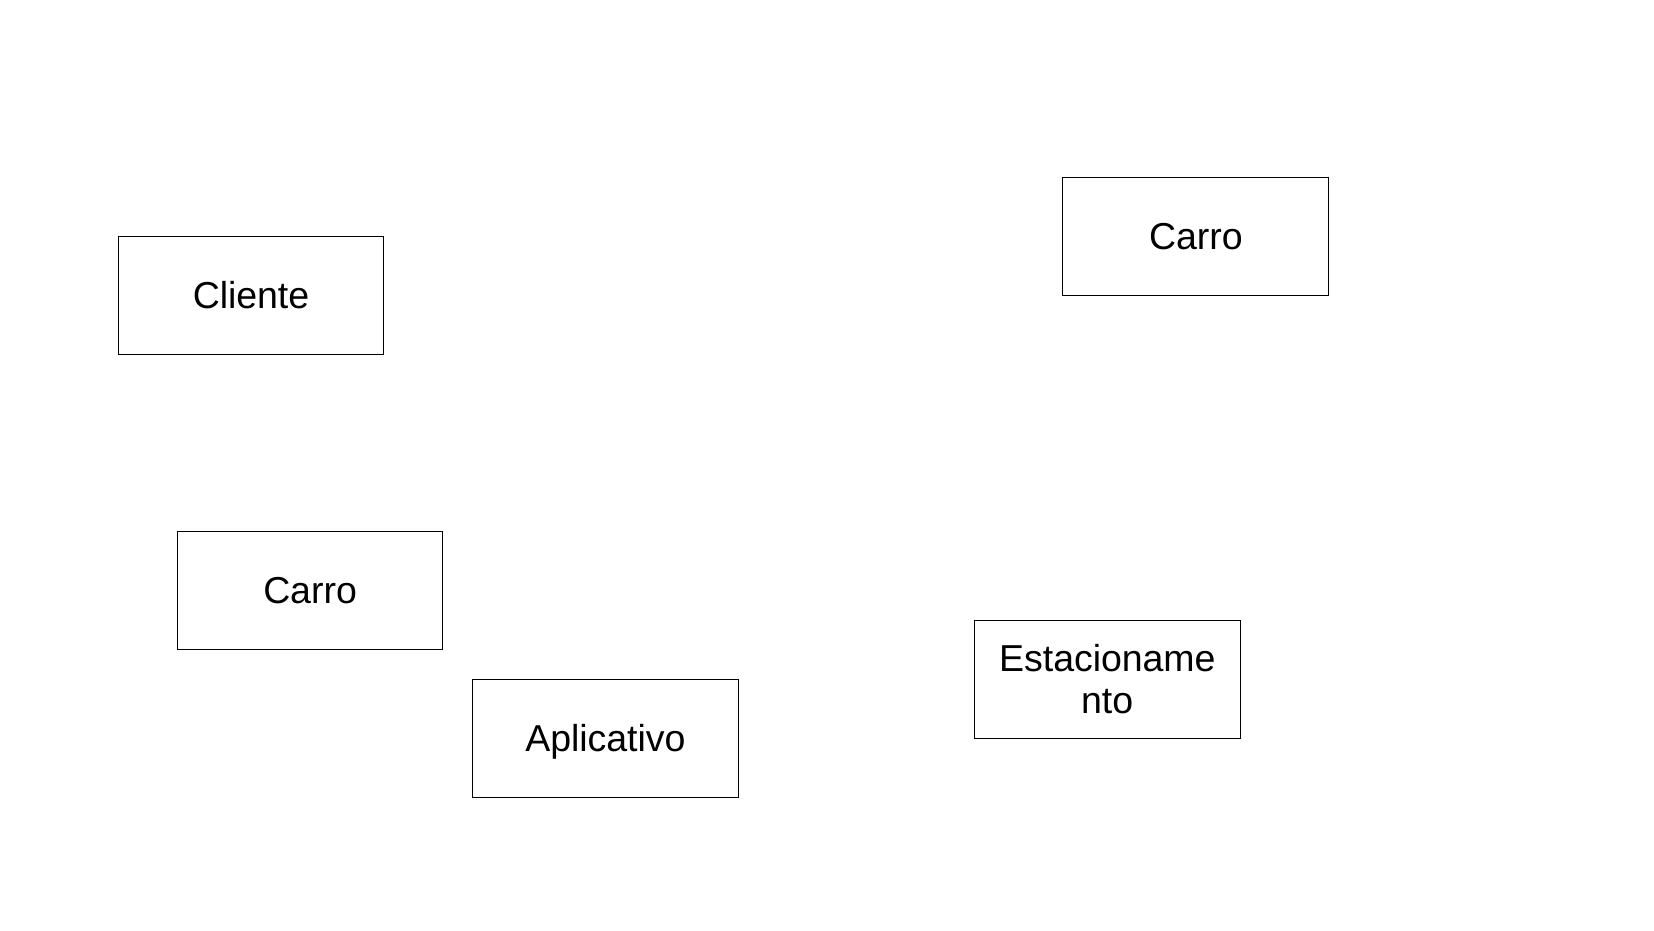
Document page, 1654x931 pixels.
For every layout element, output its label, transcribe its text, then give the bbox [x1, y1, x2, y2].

text_box Aplicativo [472, 679, 739, 798]
text_box Cliente [118, 236, 384, 355]
text_box Carro [177, 531, 443, 650]
text_box Estacionamento [974, 620, 1241, 739]
text_box Carro [1062, 177, 1329, 296]
